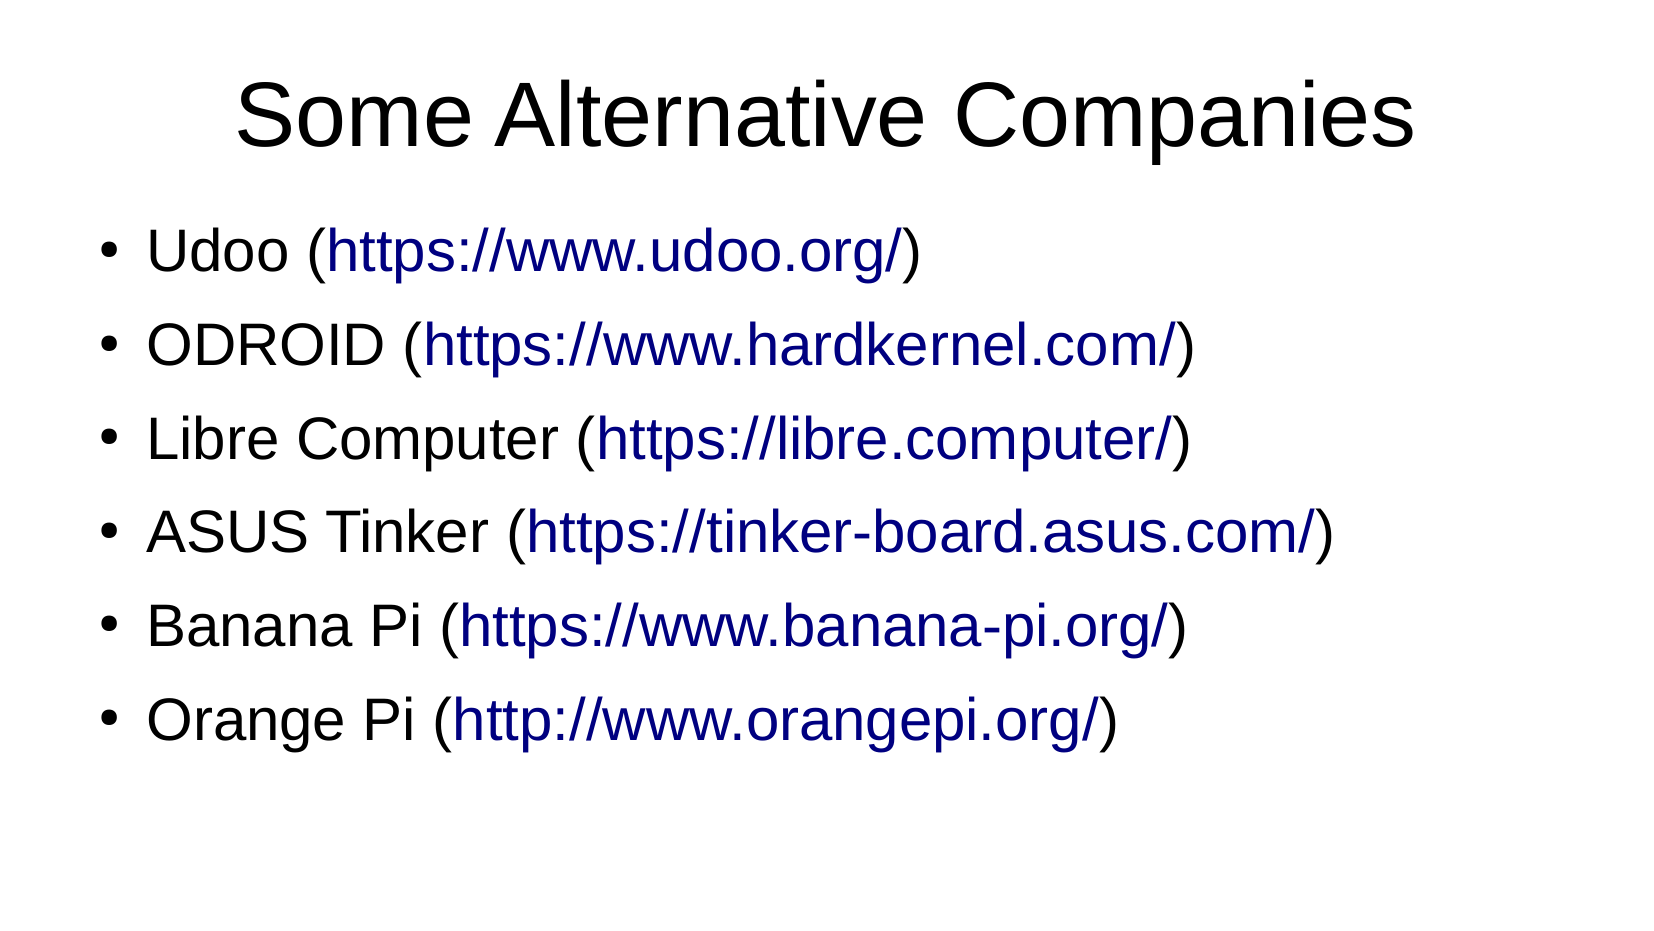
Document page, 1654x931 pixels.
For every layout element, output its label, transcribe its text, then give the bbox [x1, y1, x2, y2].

list Udoo (https://www.udoo.org/) ODROID (https://www.hardkernel.com/) Libre Computer (https://libre.computer/) ASUS Tinker (https://tinker-board.asus.com/) Banana Pi (https://www.banana-pi.org/) Orange Pi (http://www.orangepi.org/) [82, 217, 1571, 758]
title Some Alternative Companies [82, 37, 1571, 193]
